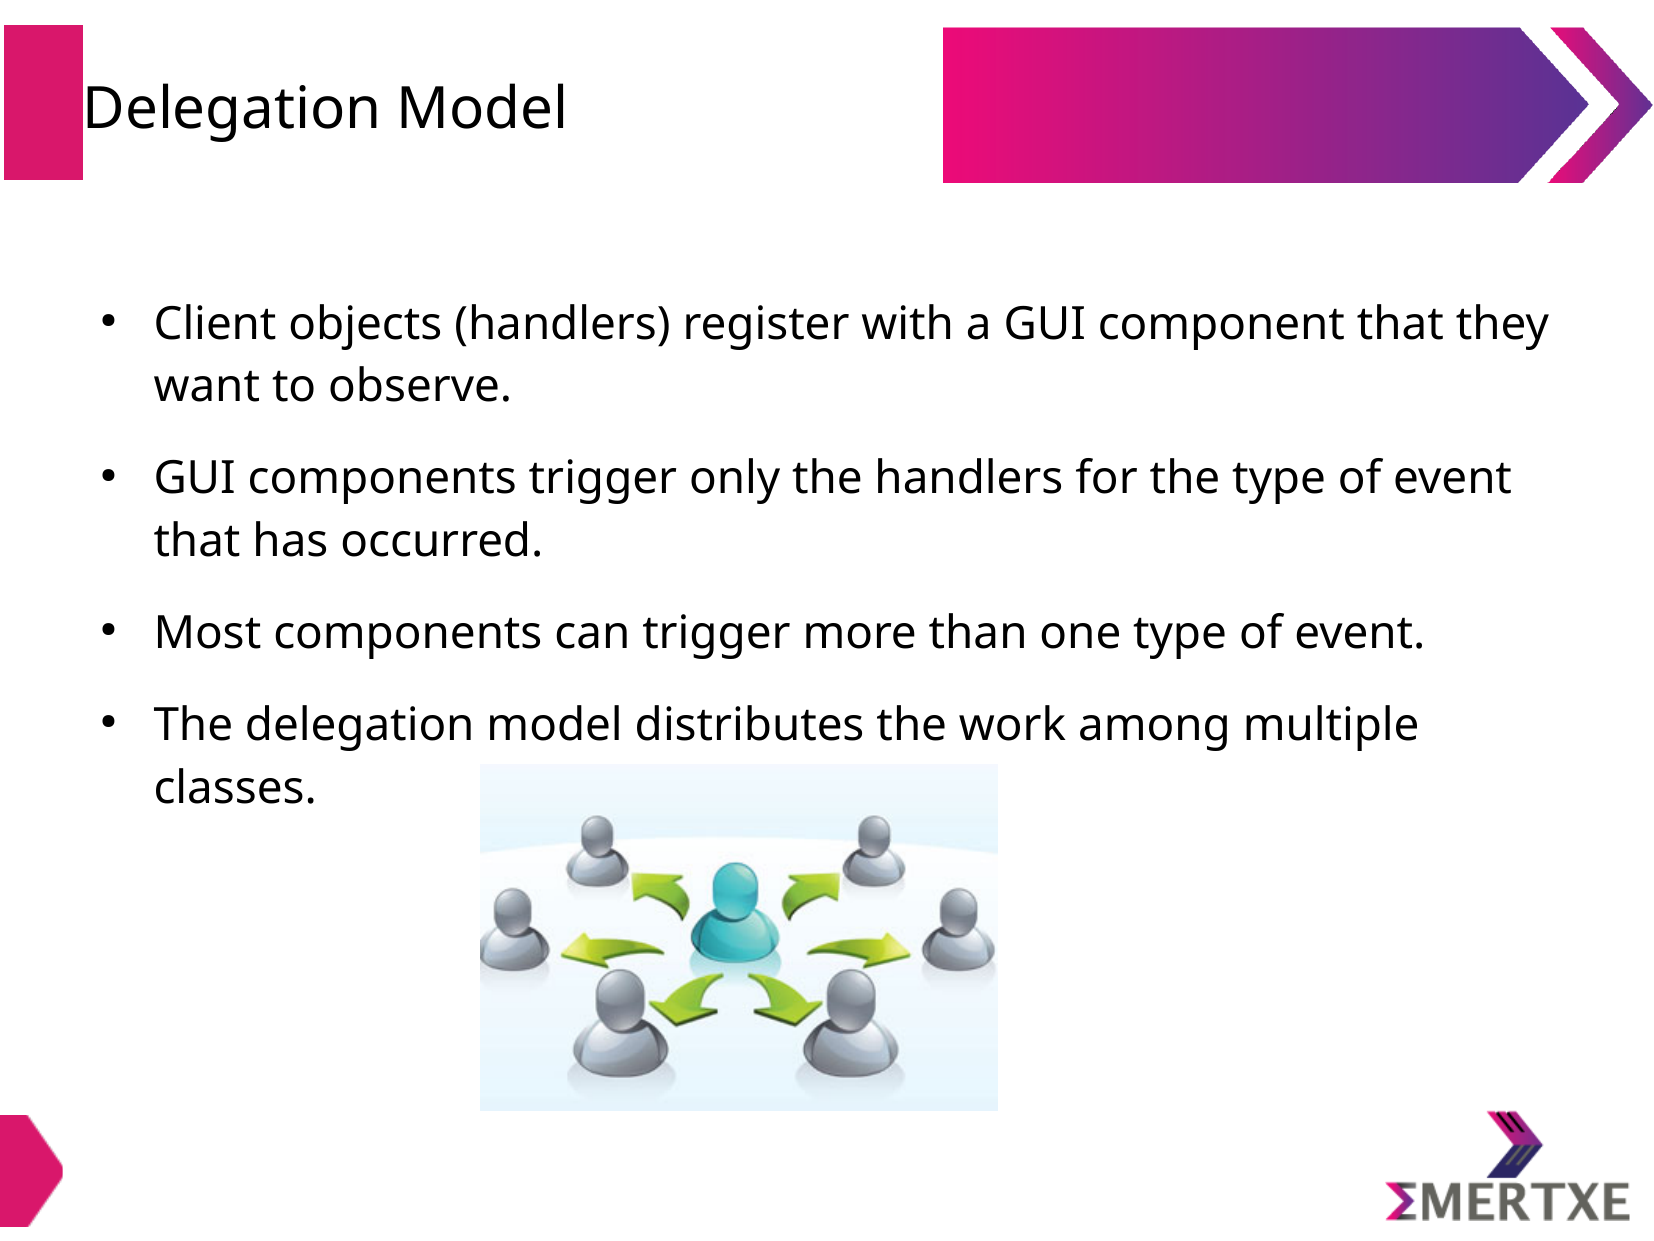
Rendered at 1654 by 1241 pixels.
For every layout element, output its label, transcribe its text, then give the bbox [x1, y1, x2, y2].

picture [480, 764, 998, 1111]
title Delegation Model [82, 2, 1571, 210]
list Client objects (handlers) register with a GUI component that they want to observe. GUI components trigger only the handlers for the type of event that has occurred. Most components can trigger more than one type of event. The delegation model distributes the work among multiple classes. [82, 290, 1571, 1010]
picture [1571, 27, 1653, 183]
picture [1385, 1107, 1631, 1221]
